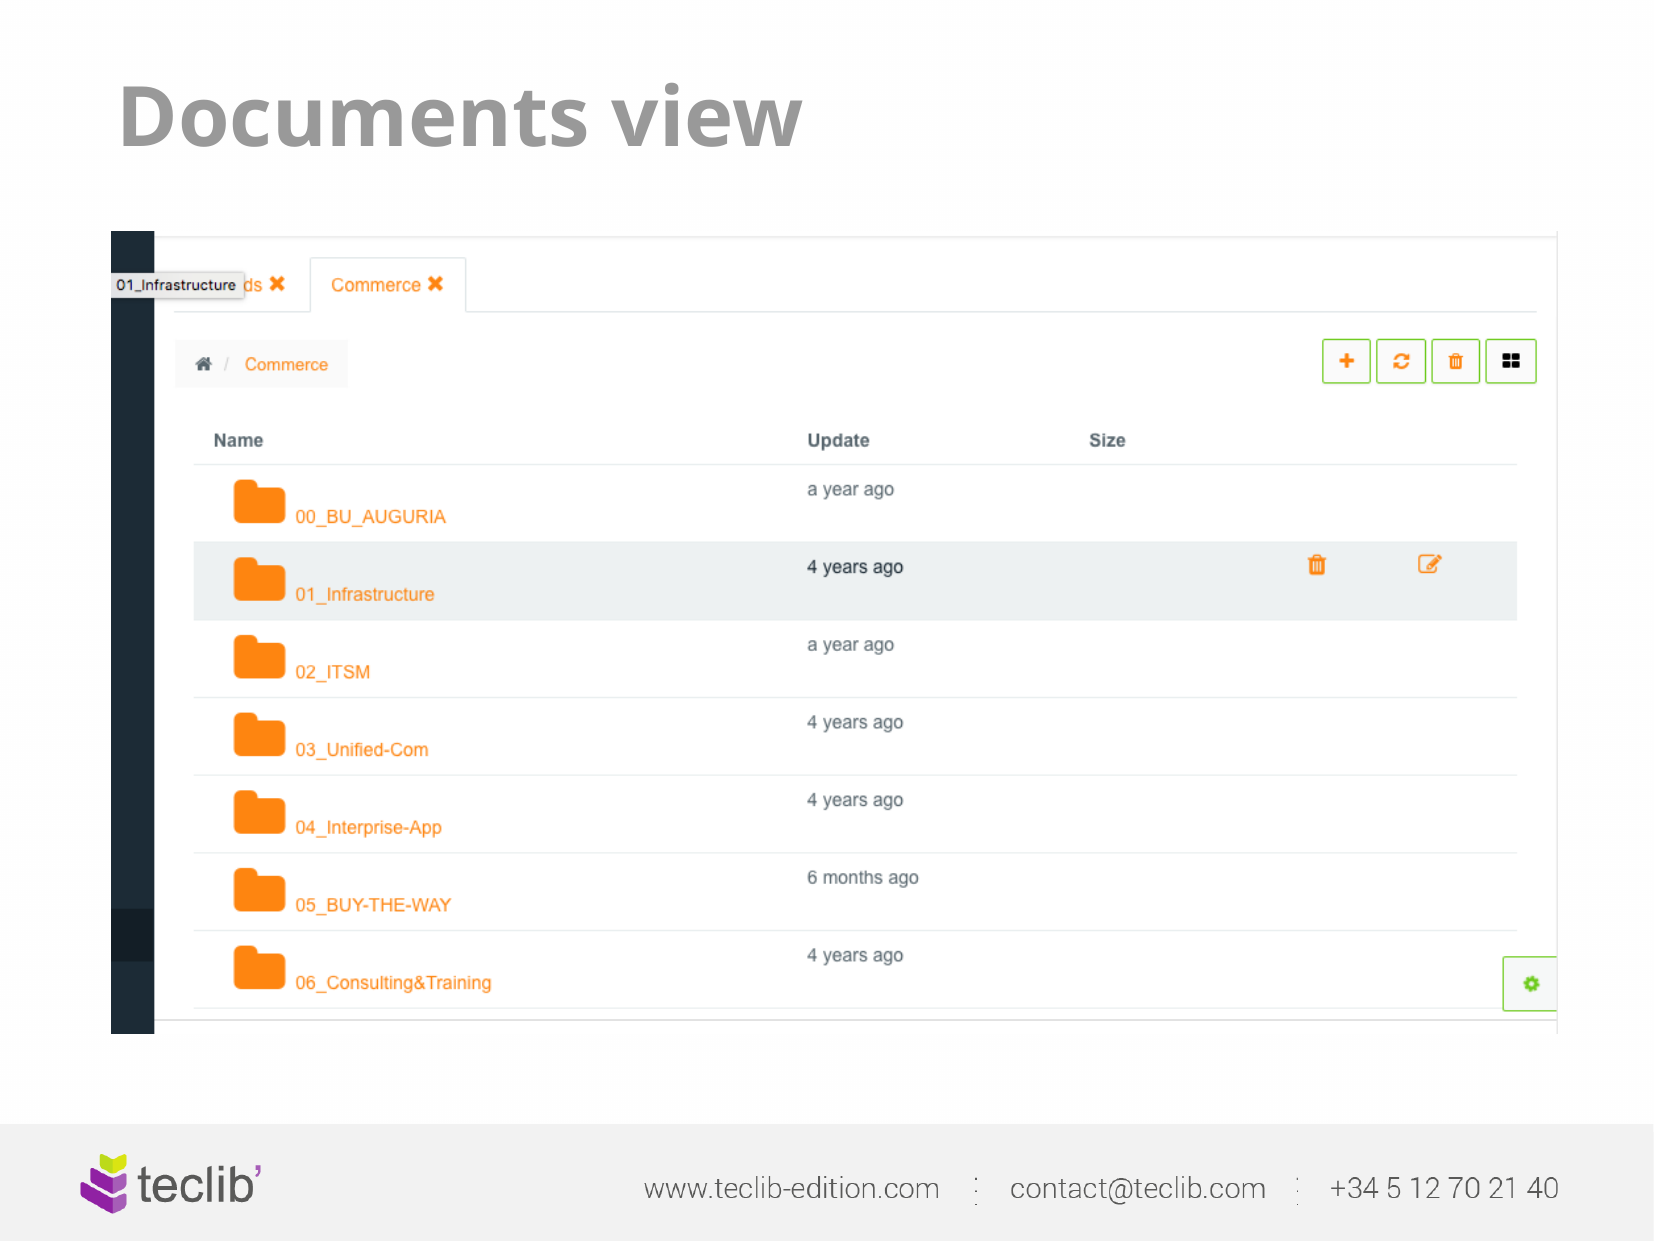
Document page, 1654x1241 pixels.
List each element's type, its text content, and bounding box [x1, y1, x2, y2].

picture [0, 0, 1654, 1241]
title Documents view [81, 17, 1607, 212]
